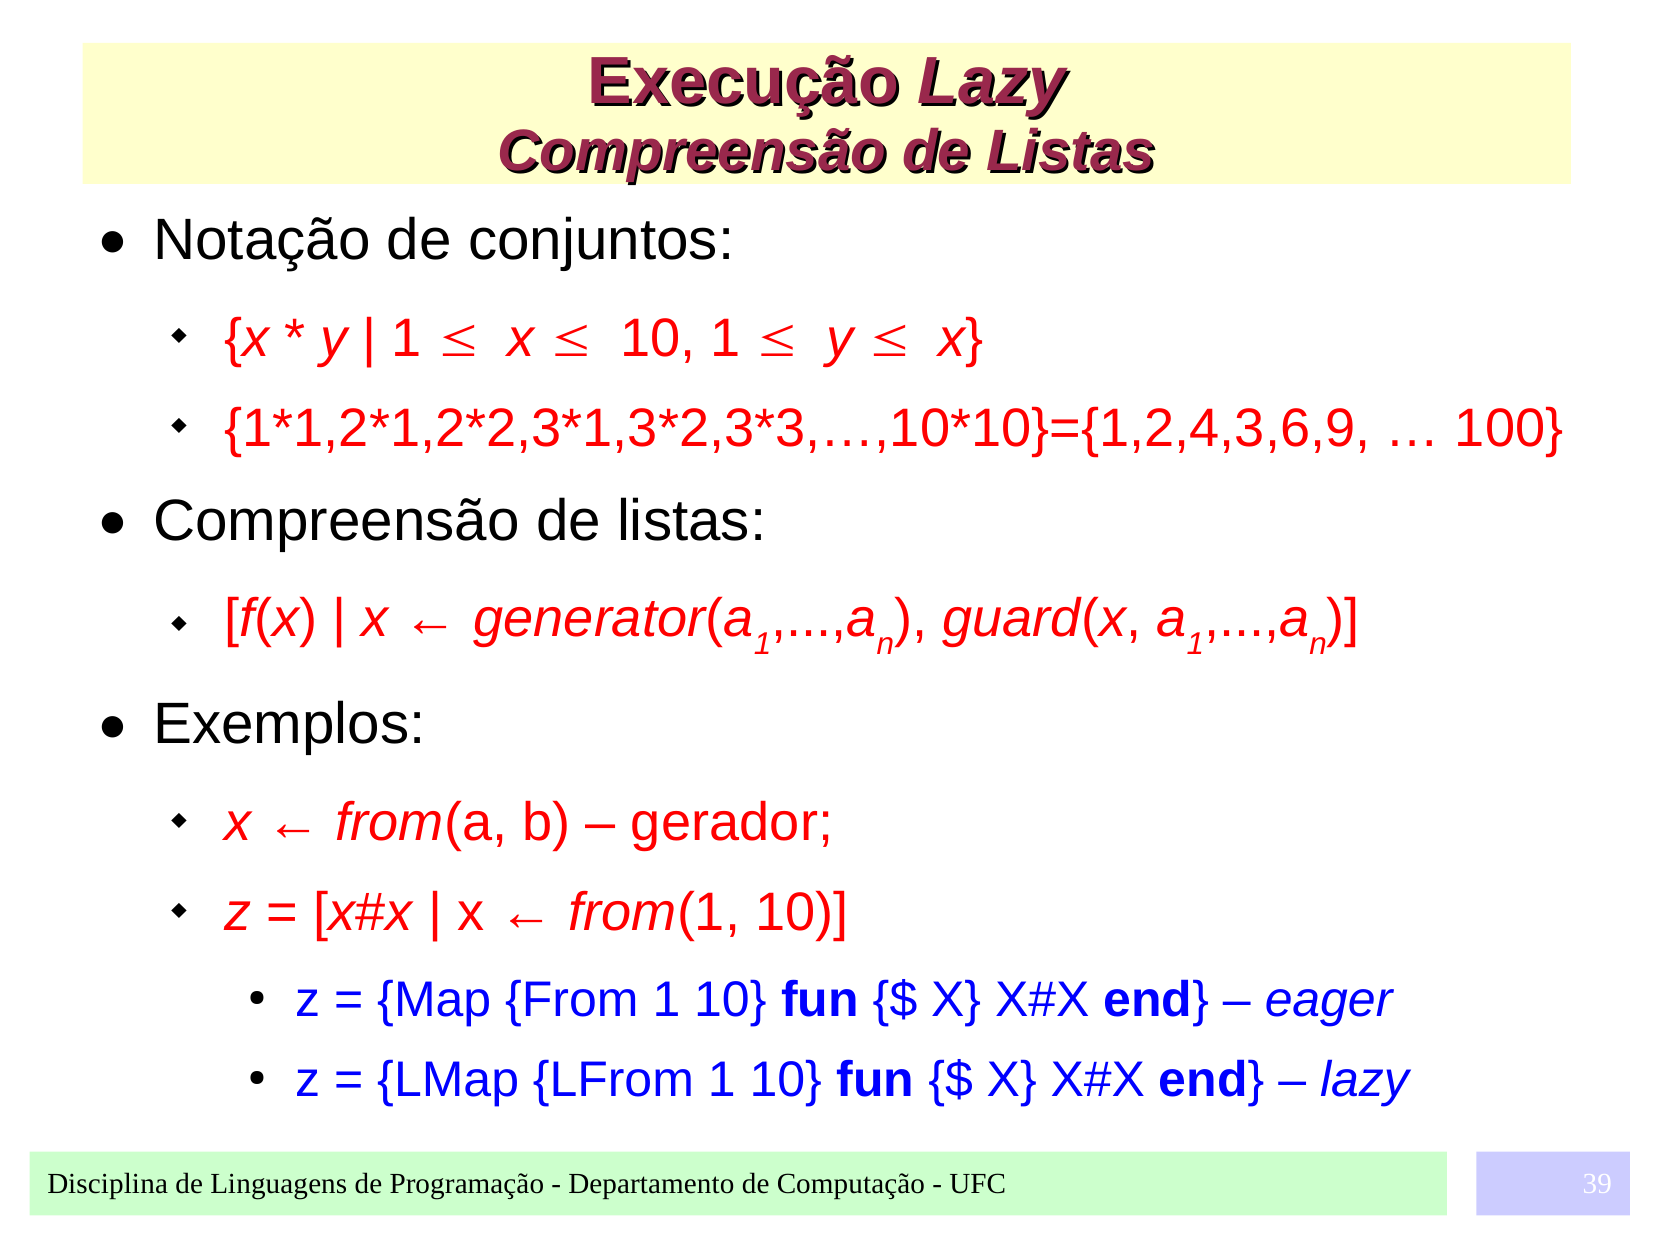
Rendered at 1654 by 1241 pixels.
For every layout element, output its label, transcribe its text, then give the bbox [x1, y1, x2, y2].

list Notação de conjuntos: {x * y | 1  x  10, 1  y  x} {1*1,2*1,2*2,3*1,3*2,3*3,…,10*10}={1,2,4,3,6,9, … 100} Compreensão de listas: [f(x) | x ← generator(a1,...,an), guard(x, a1,...,an)] Exemplos: x ← from(a, b) – gerador; z = [x#x | x ← from(1, 10)] z = {Map {From 1 10} fun {$ X} X#X end} – eager z = {LMap {LFrom 1 10} fun {$ X} X#X end} – lazy [82, 206, 1571, 1158]
title Execução Lazy Compreensão de Listas [82, 42, 1571, 184]
